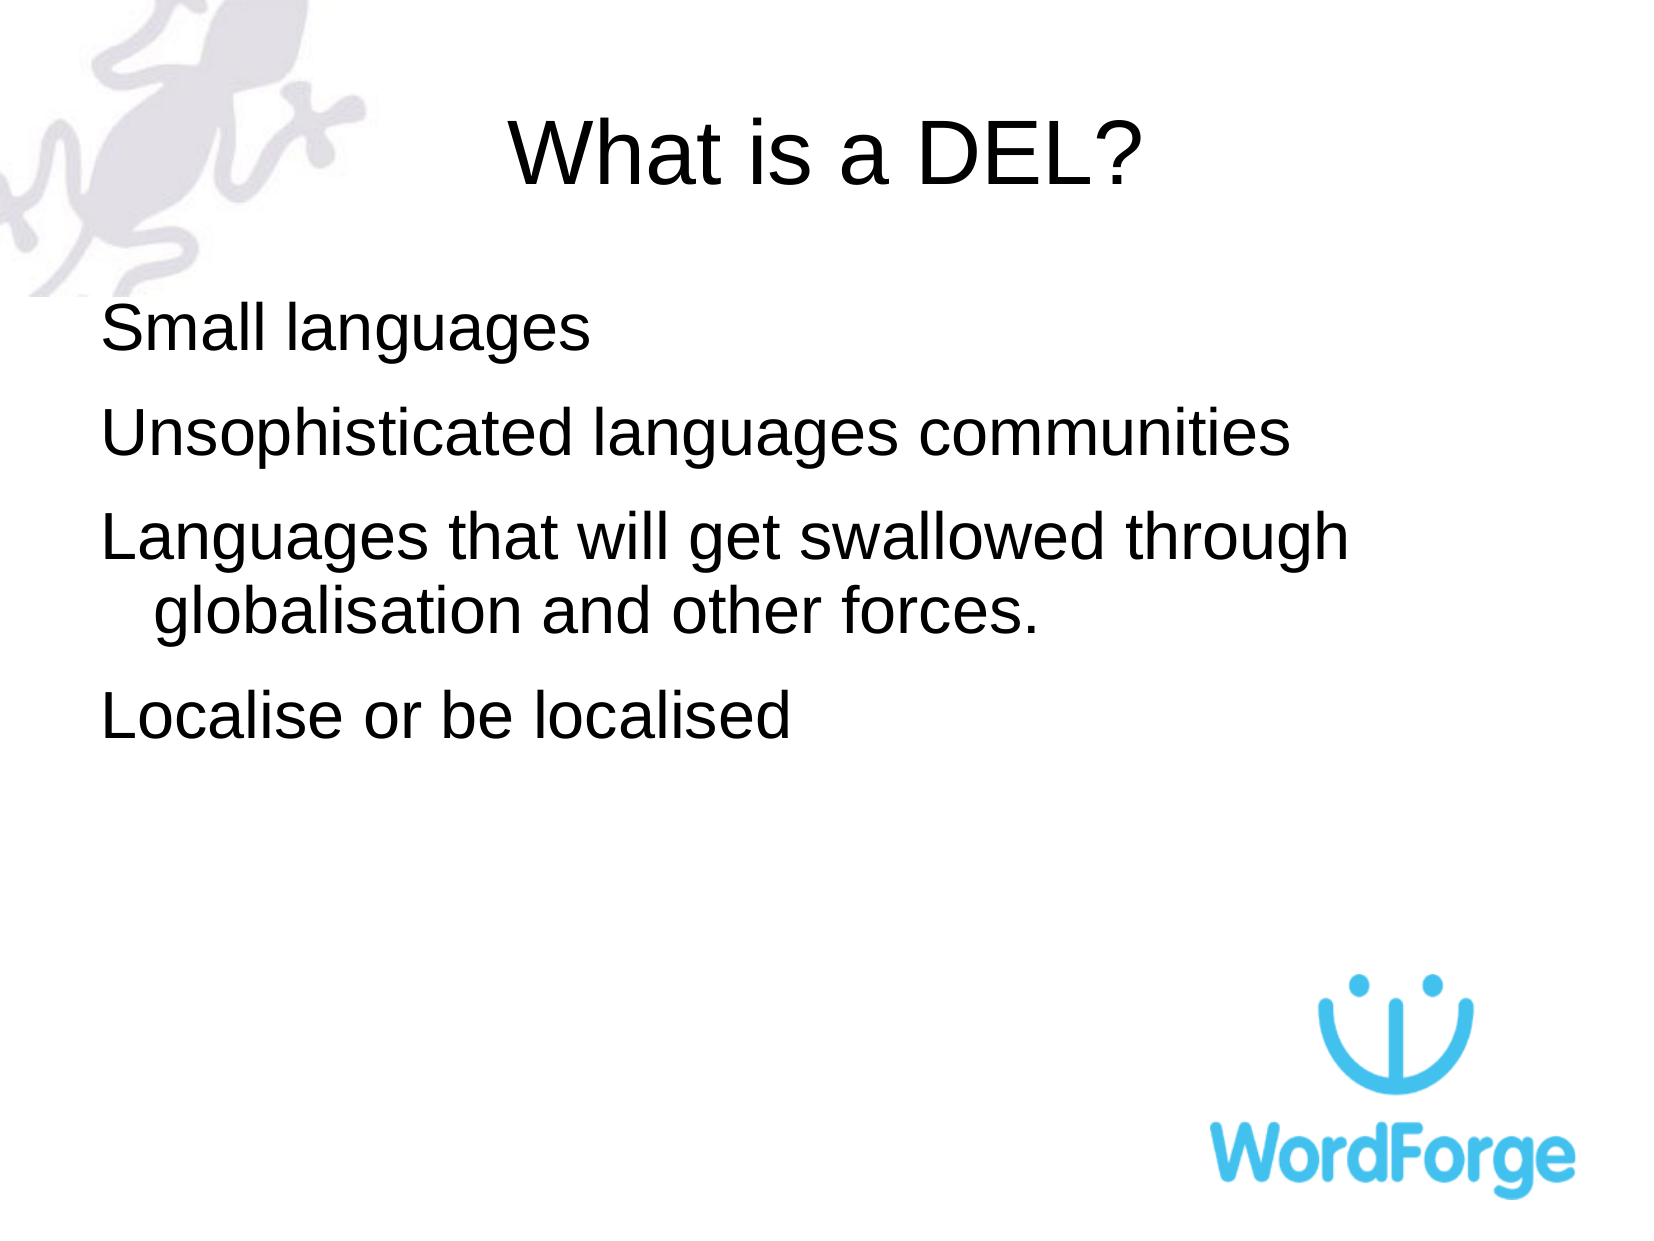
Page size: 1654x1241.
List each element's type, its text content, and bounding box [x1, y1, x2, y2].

picture [0, 0, 391, 297]
title What is a DEL? [82, 49, 1571, 257]
picture [1210, 974, 1576, 1200]
list Small languages Unsophisticated languages communities Languages that will get swallowed through globalisation and other forces. Localise or be localised [82, 290, 1571, 1109]
